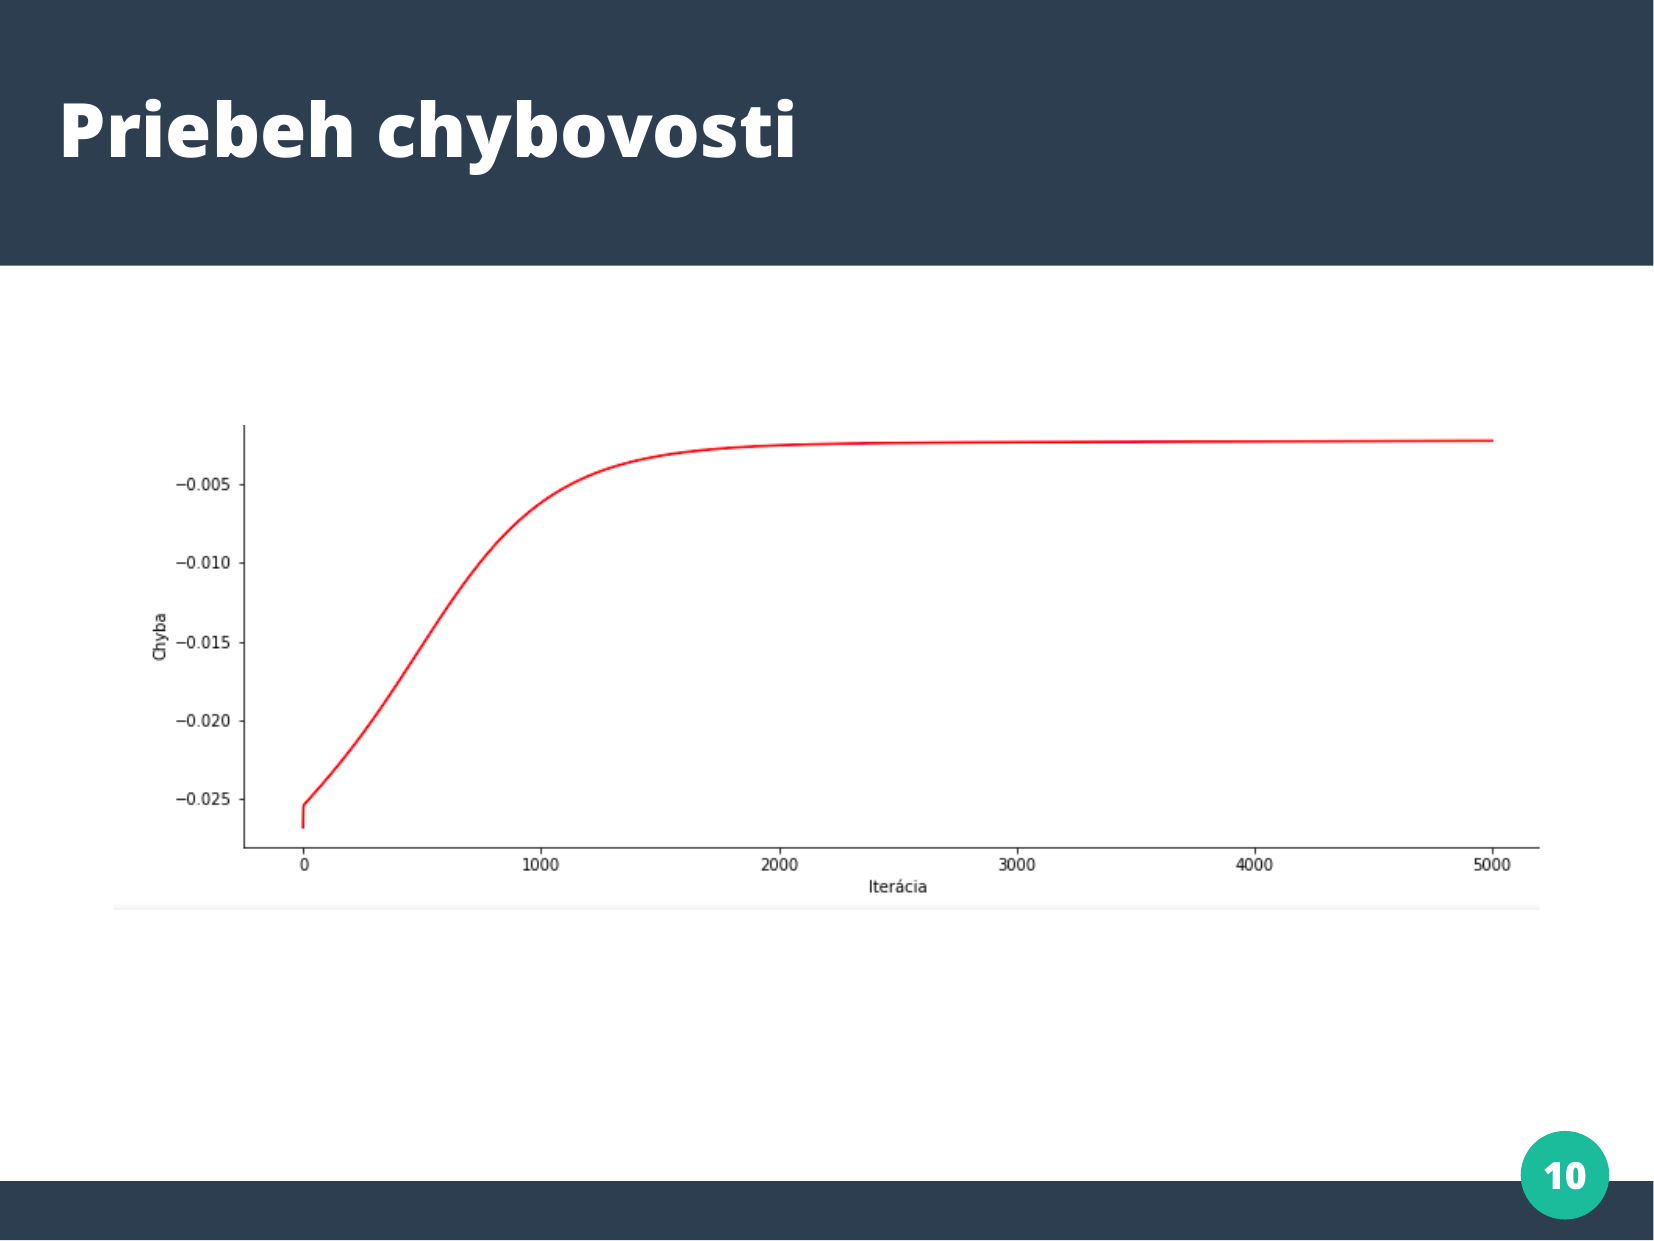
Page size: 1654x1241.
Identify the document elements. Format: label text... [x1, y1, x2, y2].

picture [114, 425, 1540, 910]
title Priebeh chybovosti [59, 49, 1595, 207]
